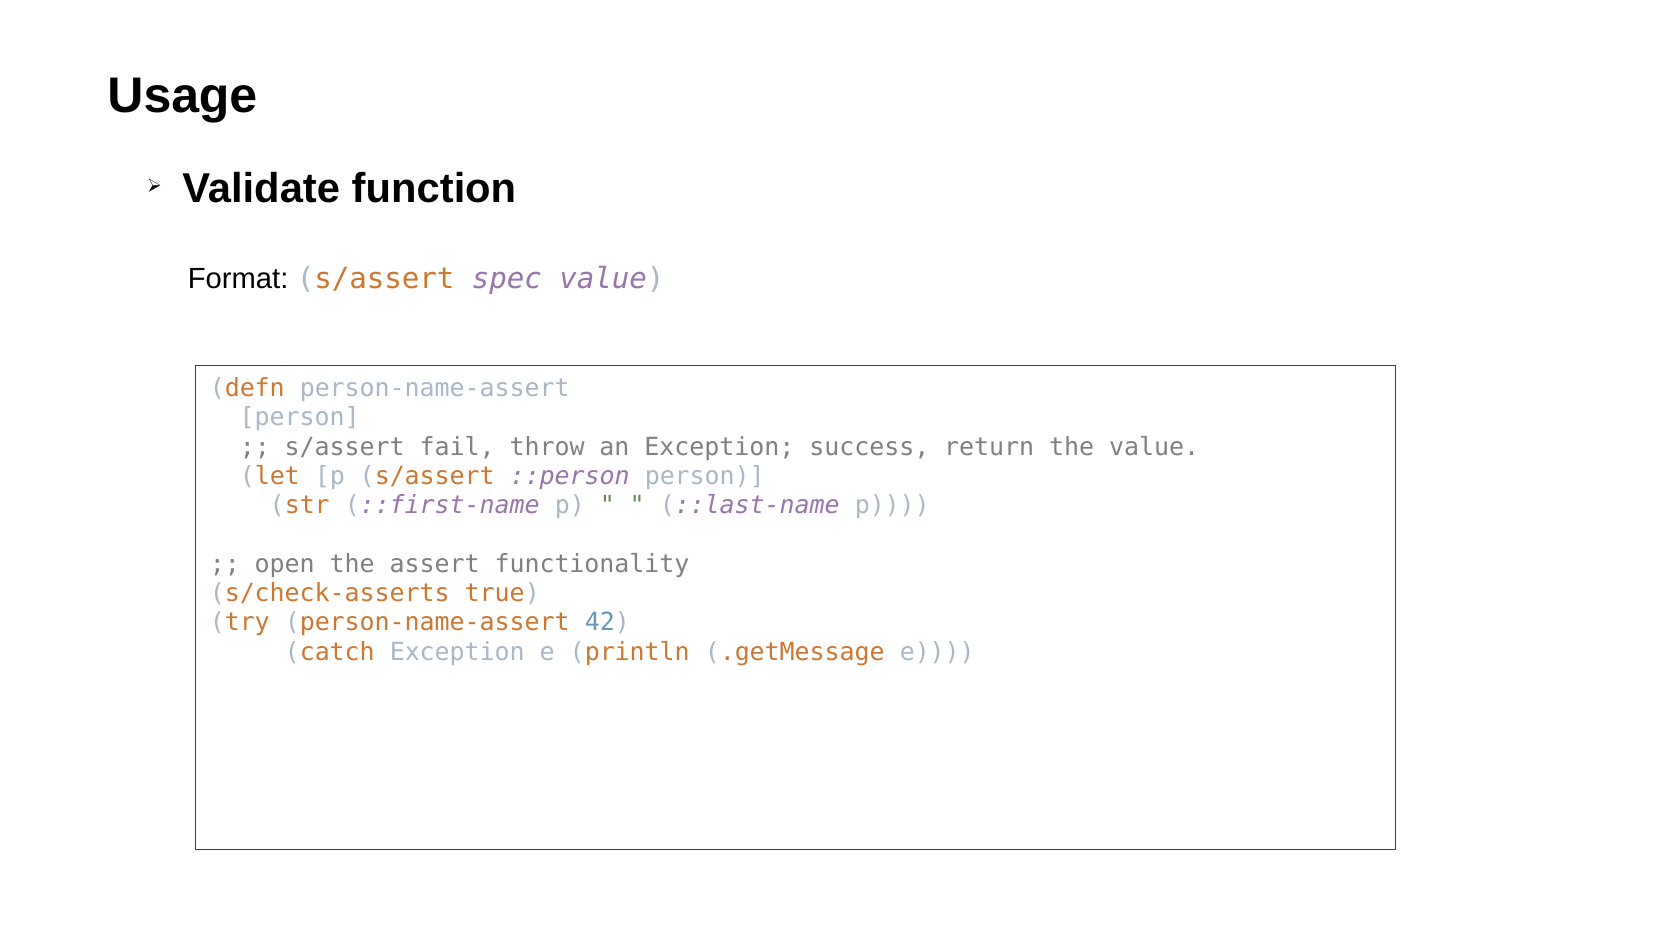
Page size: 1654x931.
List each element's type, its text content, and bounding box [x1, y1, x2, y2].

text_box (defn person-name-assert [person] ;; s/assert fail, throw an Exception; success, return the value. (let [p (s/assert ::person person)] (str (::first-name p) " " (::last-name p)))) ;; open the assert functionality (s/check-asserts true) (try (person-name-assert 42) (catch Exception e (println (.getMessage e)))) [195, 365, 1396, 850]
text_box Format: (s/assert spec value) [173, 253, 1491, 390]
text_box Usage [92, 60, 858, 131]
text_box Validate function [132, 157, 733, 220]
